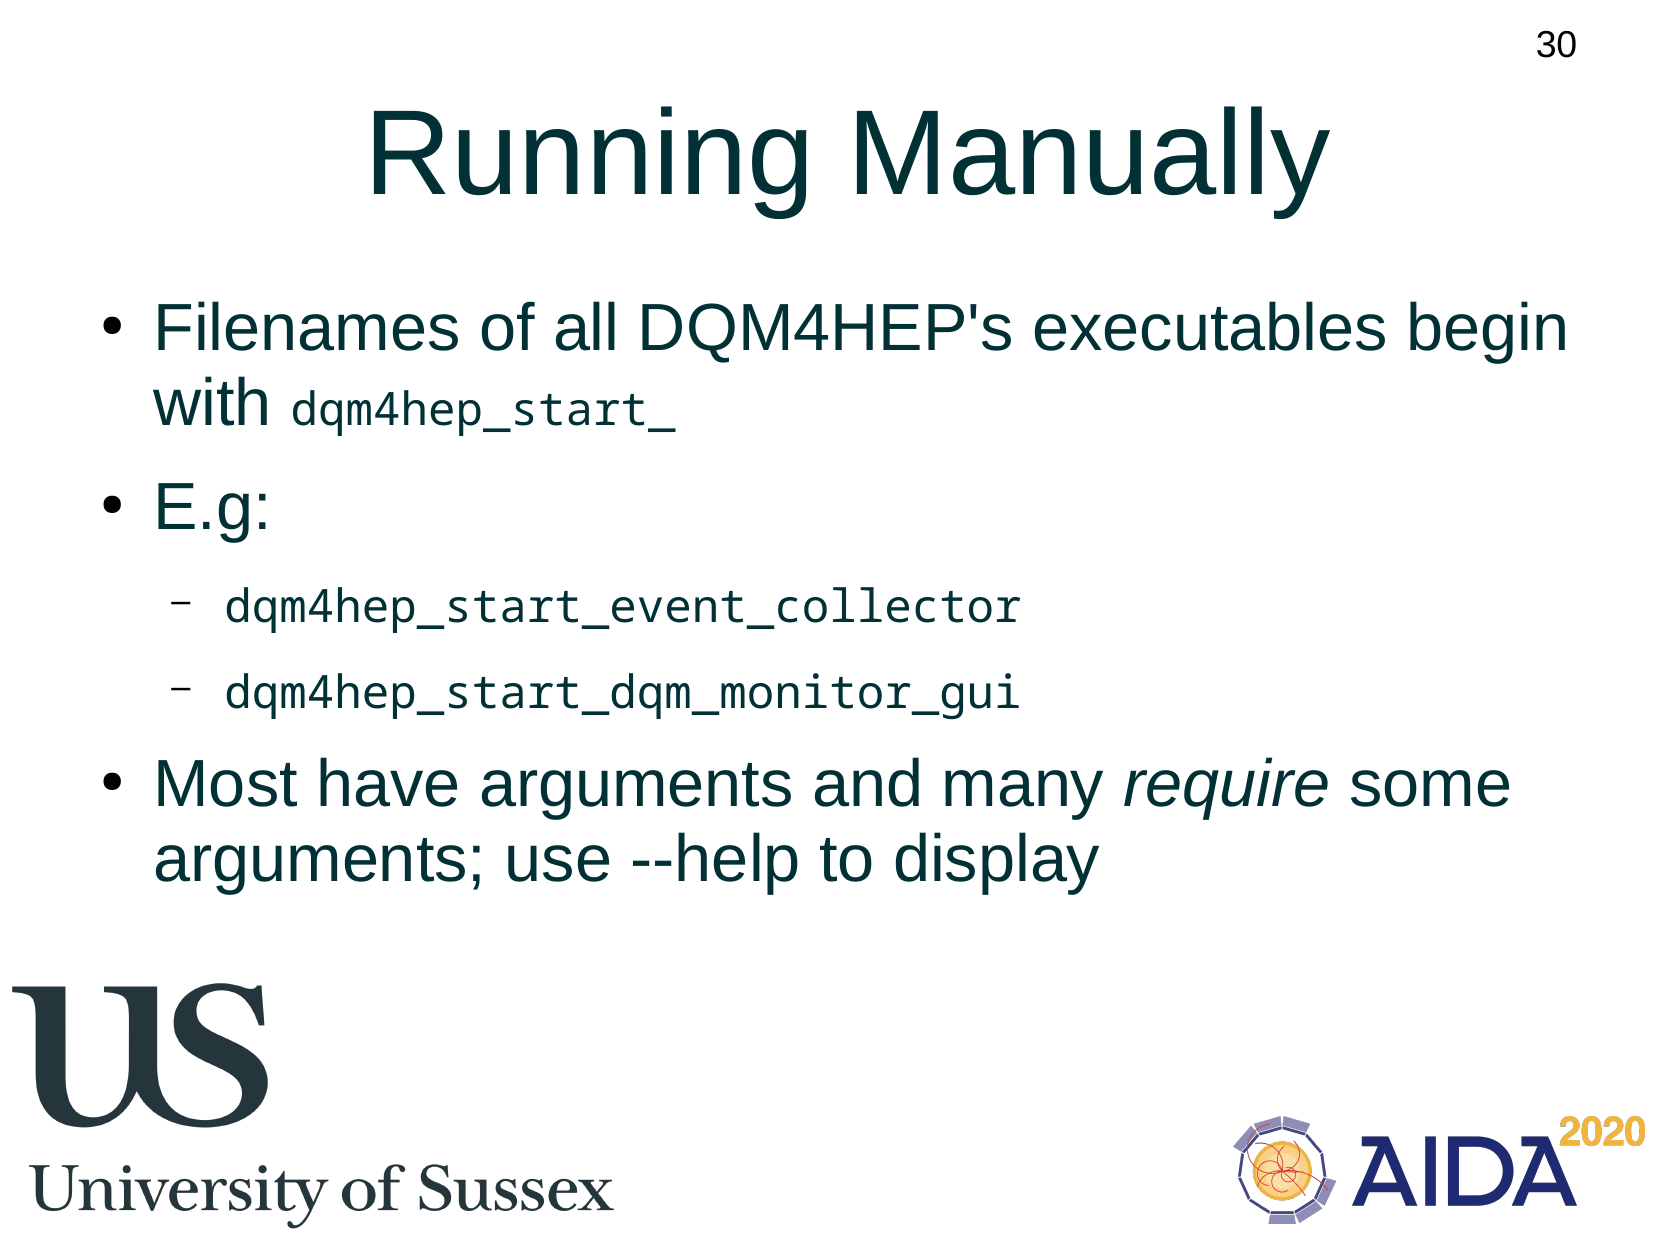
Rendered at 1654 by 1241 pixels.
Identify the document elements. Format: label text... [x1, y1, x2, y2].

picture [1233, 1116, 1645, 1224]
text_box <number> [1521, 16, 1654, 84]
title Running Manually [82, 49, 1571, 257]
picture [11, 982, 615, 1229]
list Filenames of all DQM4HEP's executables begin with dqm4hep_start_ E.g: dqm4hep_start_event_collector dqm4hep_start_dqm_monitor_gui Most have arguments and many require some arguments; use --help to display [82, 290, 1571, 957]
